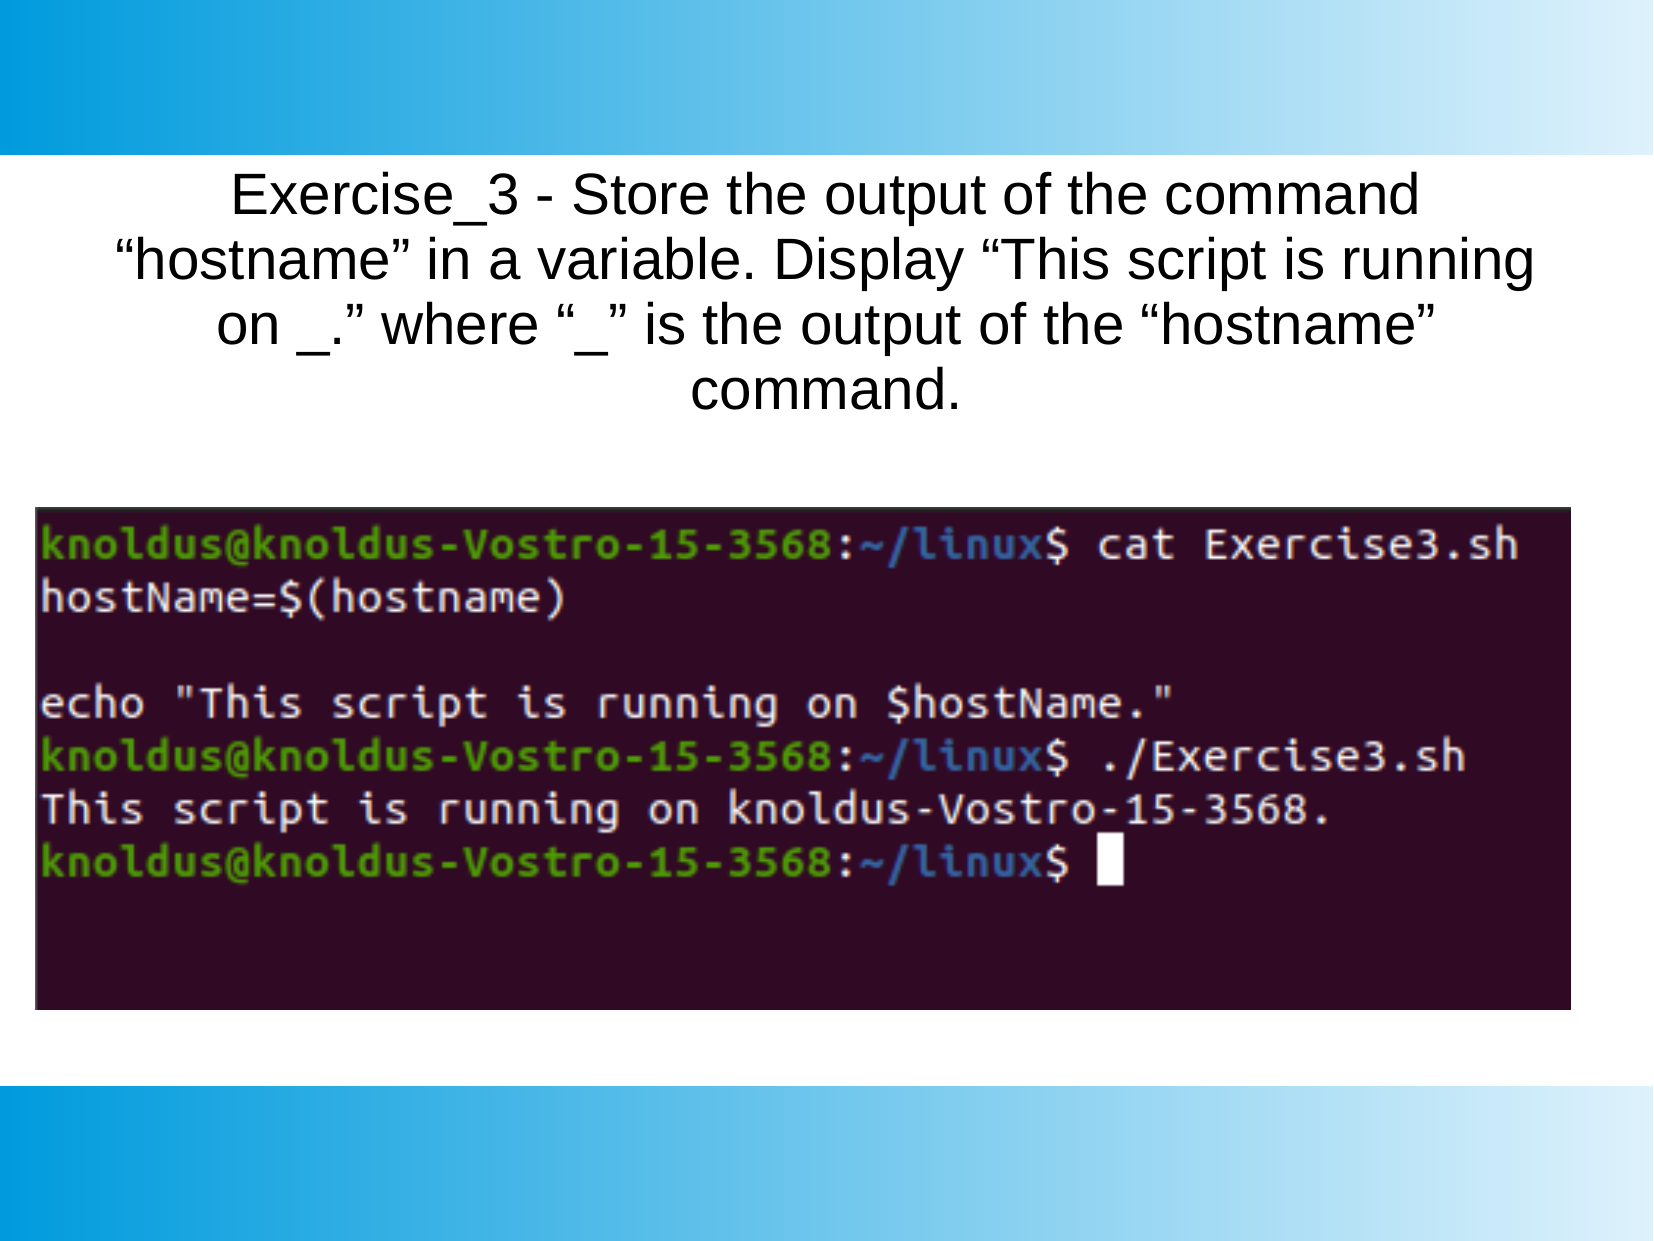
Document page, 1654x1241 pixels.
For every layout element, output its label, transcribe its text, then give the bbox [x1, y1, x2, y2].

title Exercise_3 - Store the output of the command “hostname” in a variable. Display “This script is running on _.” where “_” is the output of the “hostname” command. [82, 161, 1571, 487]
picture [35, 507, 1571, 1010]
